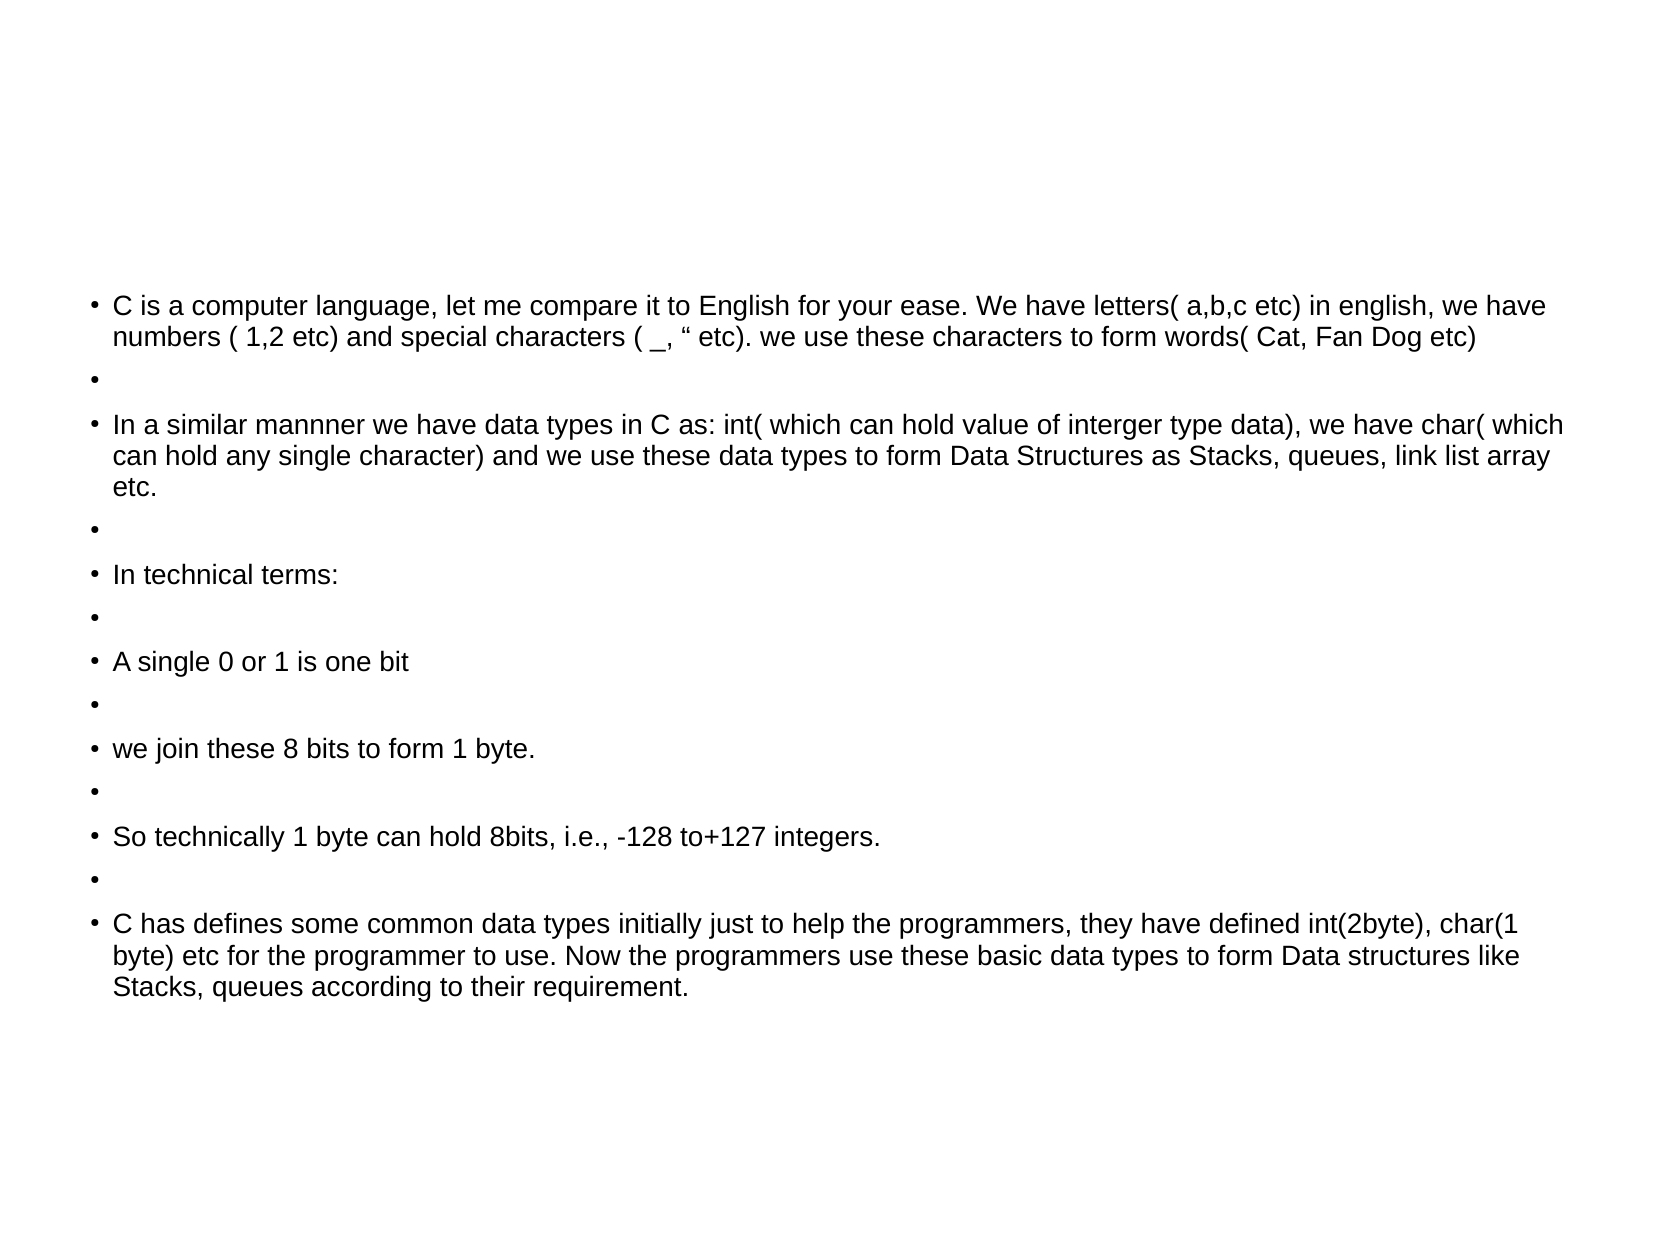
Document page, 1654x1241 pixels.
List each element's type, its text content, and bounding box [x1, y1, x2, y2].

list C is a computer language, let me compare it to English for your ease. We have letters( a,b,c etc) in english, we have numbers ( 1,2 etc) and special characters ( _, “ etc). we use these characters to form words( Cat, Fan Dog etc) In a similar mannner we have data types in C as: int( which can hold value of interger type data), we have char( which can hold any single character) and we use these data types to form Data Structures as Stacks, queues, link list array etc. In technical terms: A single 0 or 1 is one bit we join these 8 bits to form 1 byte. So technically 1 byte can hold 8bits, i.e., -128 to+127 integers. C has defines some common data types initially just to help the programmers, they have defined int(2byte), char(1 byte) etc for the programmer to use. Now the programmers use these basic data types to form Data structures like Stacks, queues according to their requirement. [82, 290, 1571, 1010]
